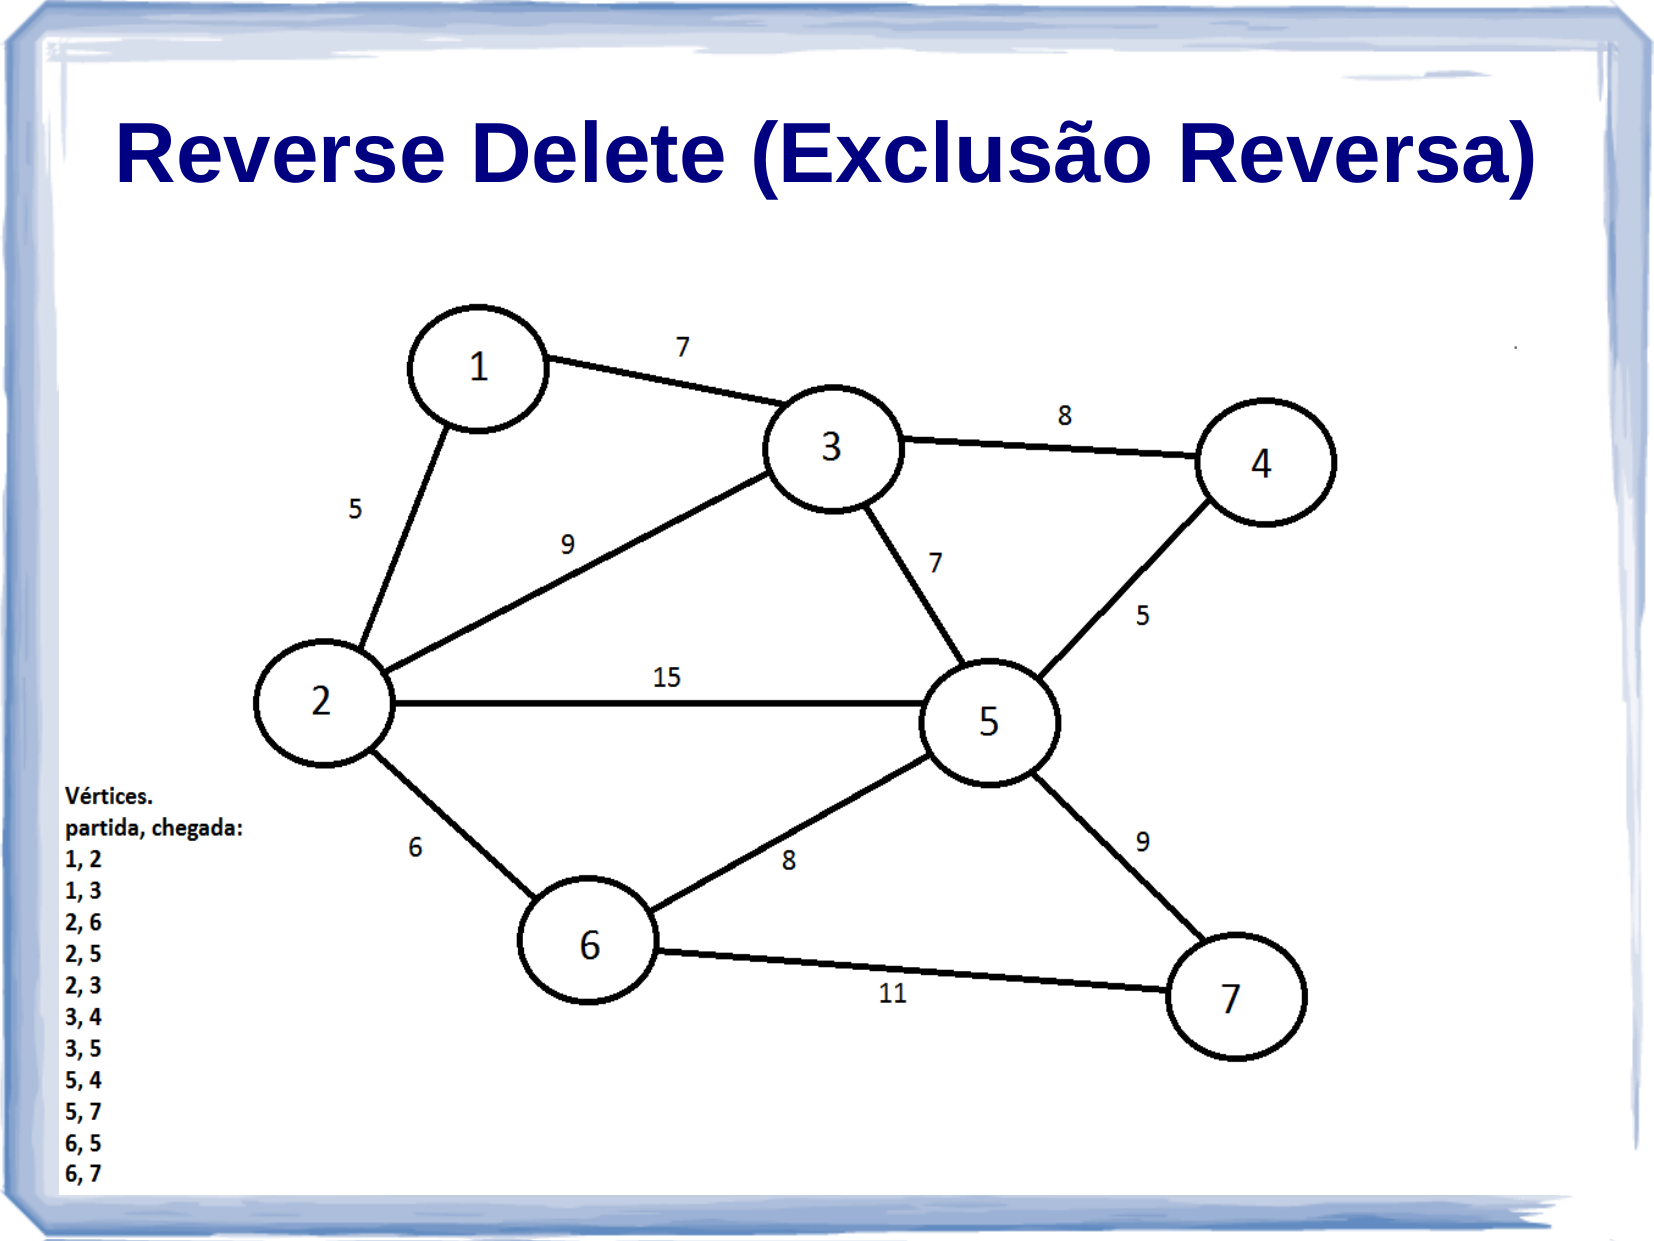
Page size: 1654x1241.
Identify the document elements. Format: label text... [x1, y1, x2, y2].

title Reverse Delete (Exclusão Reversa) [82, 49, 1571, 237]
picture [0, 0, 1654, 1241]
